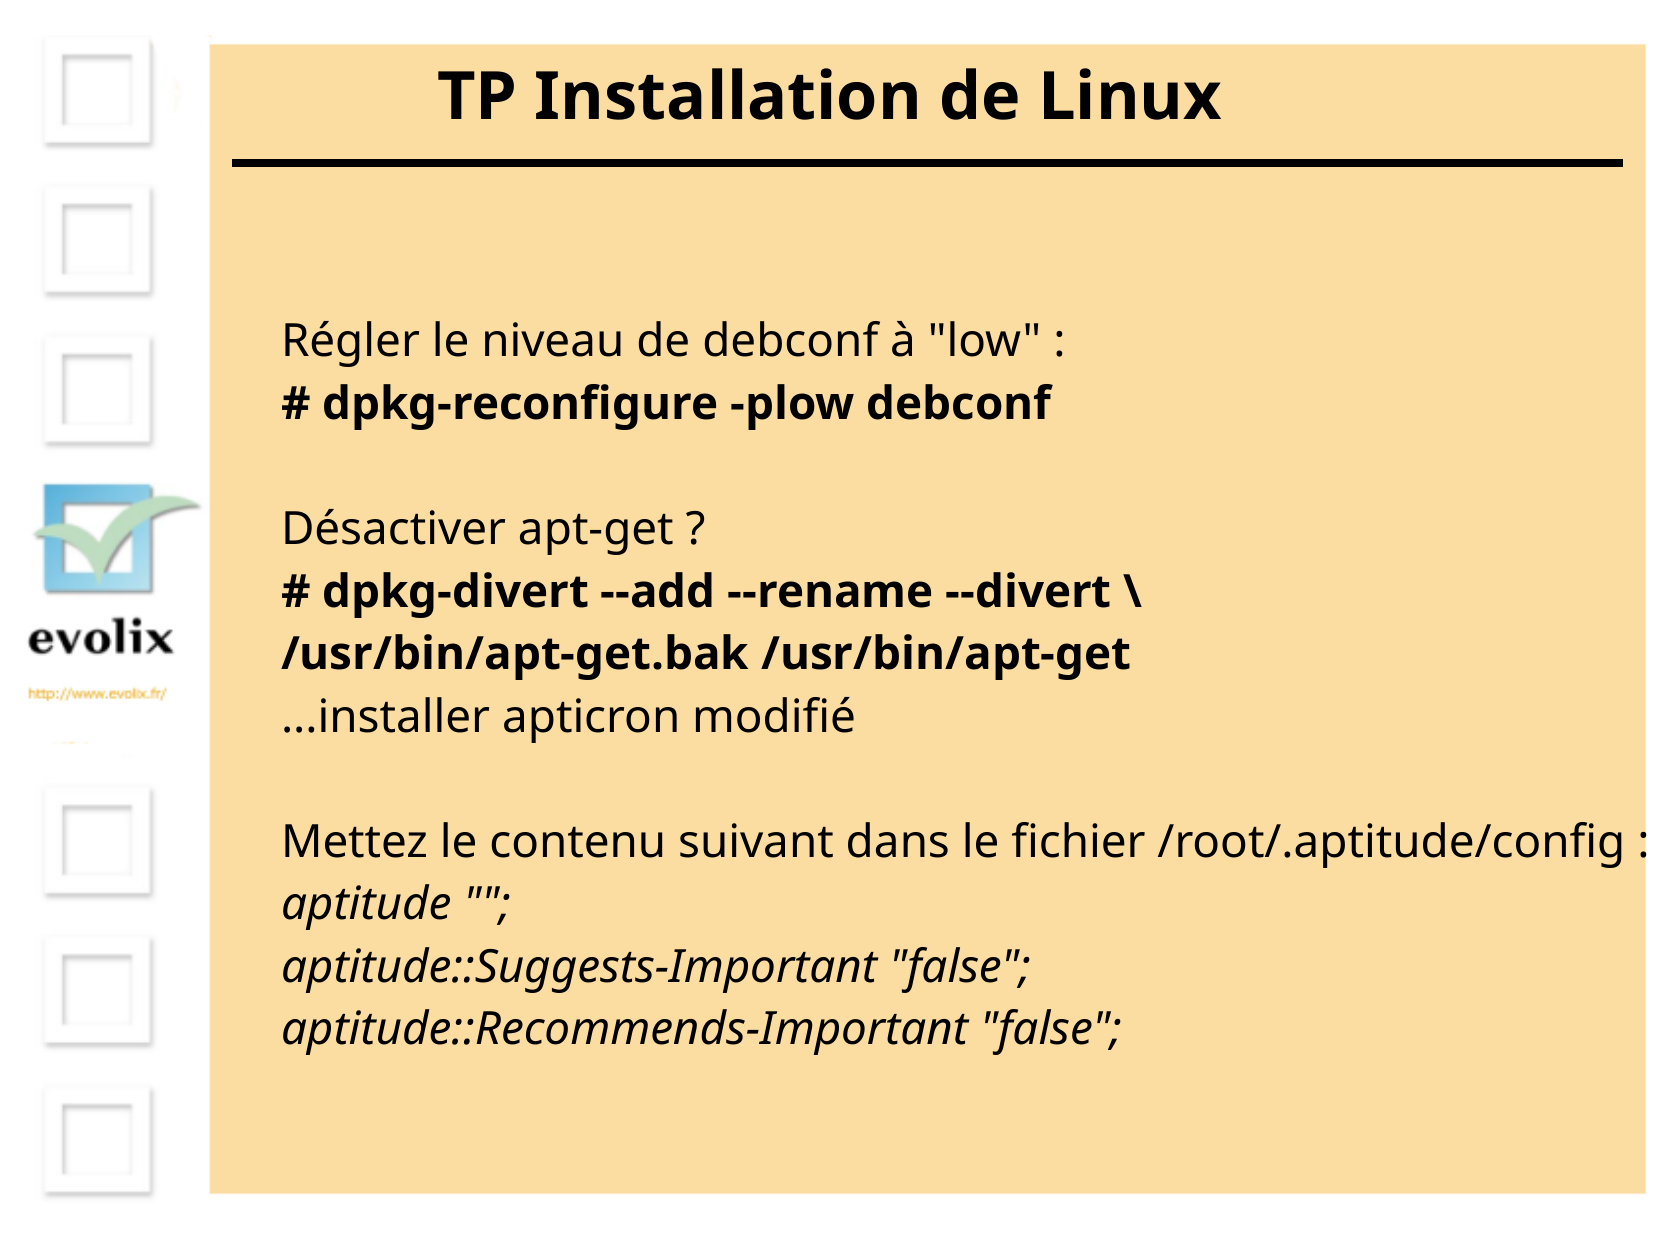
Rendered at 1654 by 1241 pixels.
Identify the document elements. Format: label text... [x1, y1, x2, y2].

title TP Installation de Linux [21, 18, 1638, 169]
picture [0, 35, 1654, 1204]
subtitle Régler le niveau de debconf à "low" : # dpkg-reconfigure -plow debconf Désactiver apt-get ? # dpkg-divert --add --rename --divert \ /usr/bin/apt-get.bak /usr/bin/apt-get ...installer apticron modifié Mettez le contenu suivant dans le fichier /root/.aptitude/config : aptitude ""; aptitude::Suggests-Important "false"; aptitude::Recommends-Important "false"; [206, 230, 1654, 1136]
